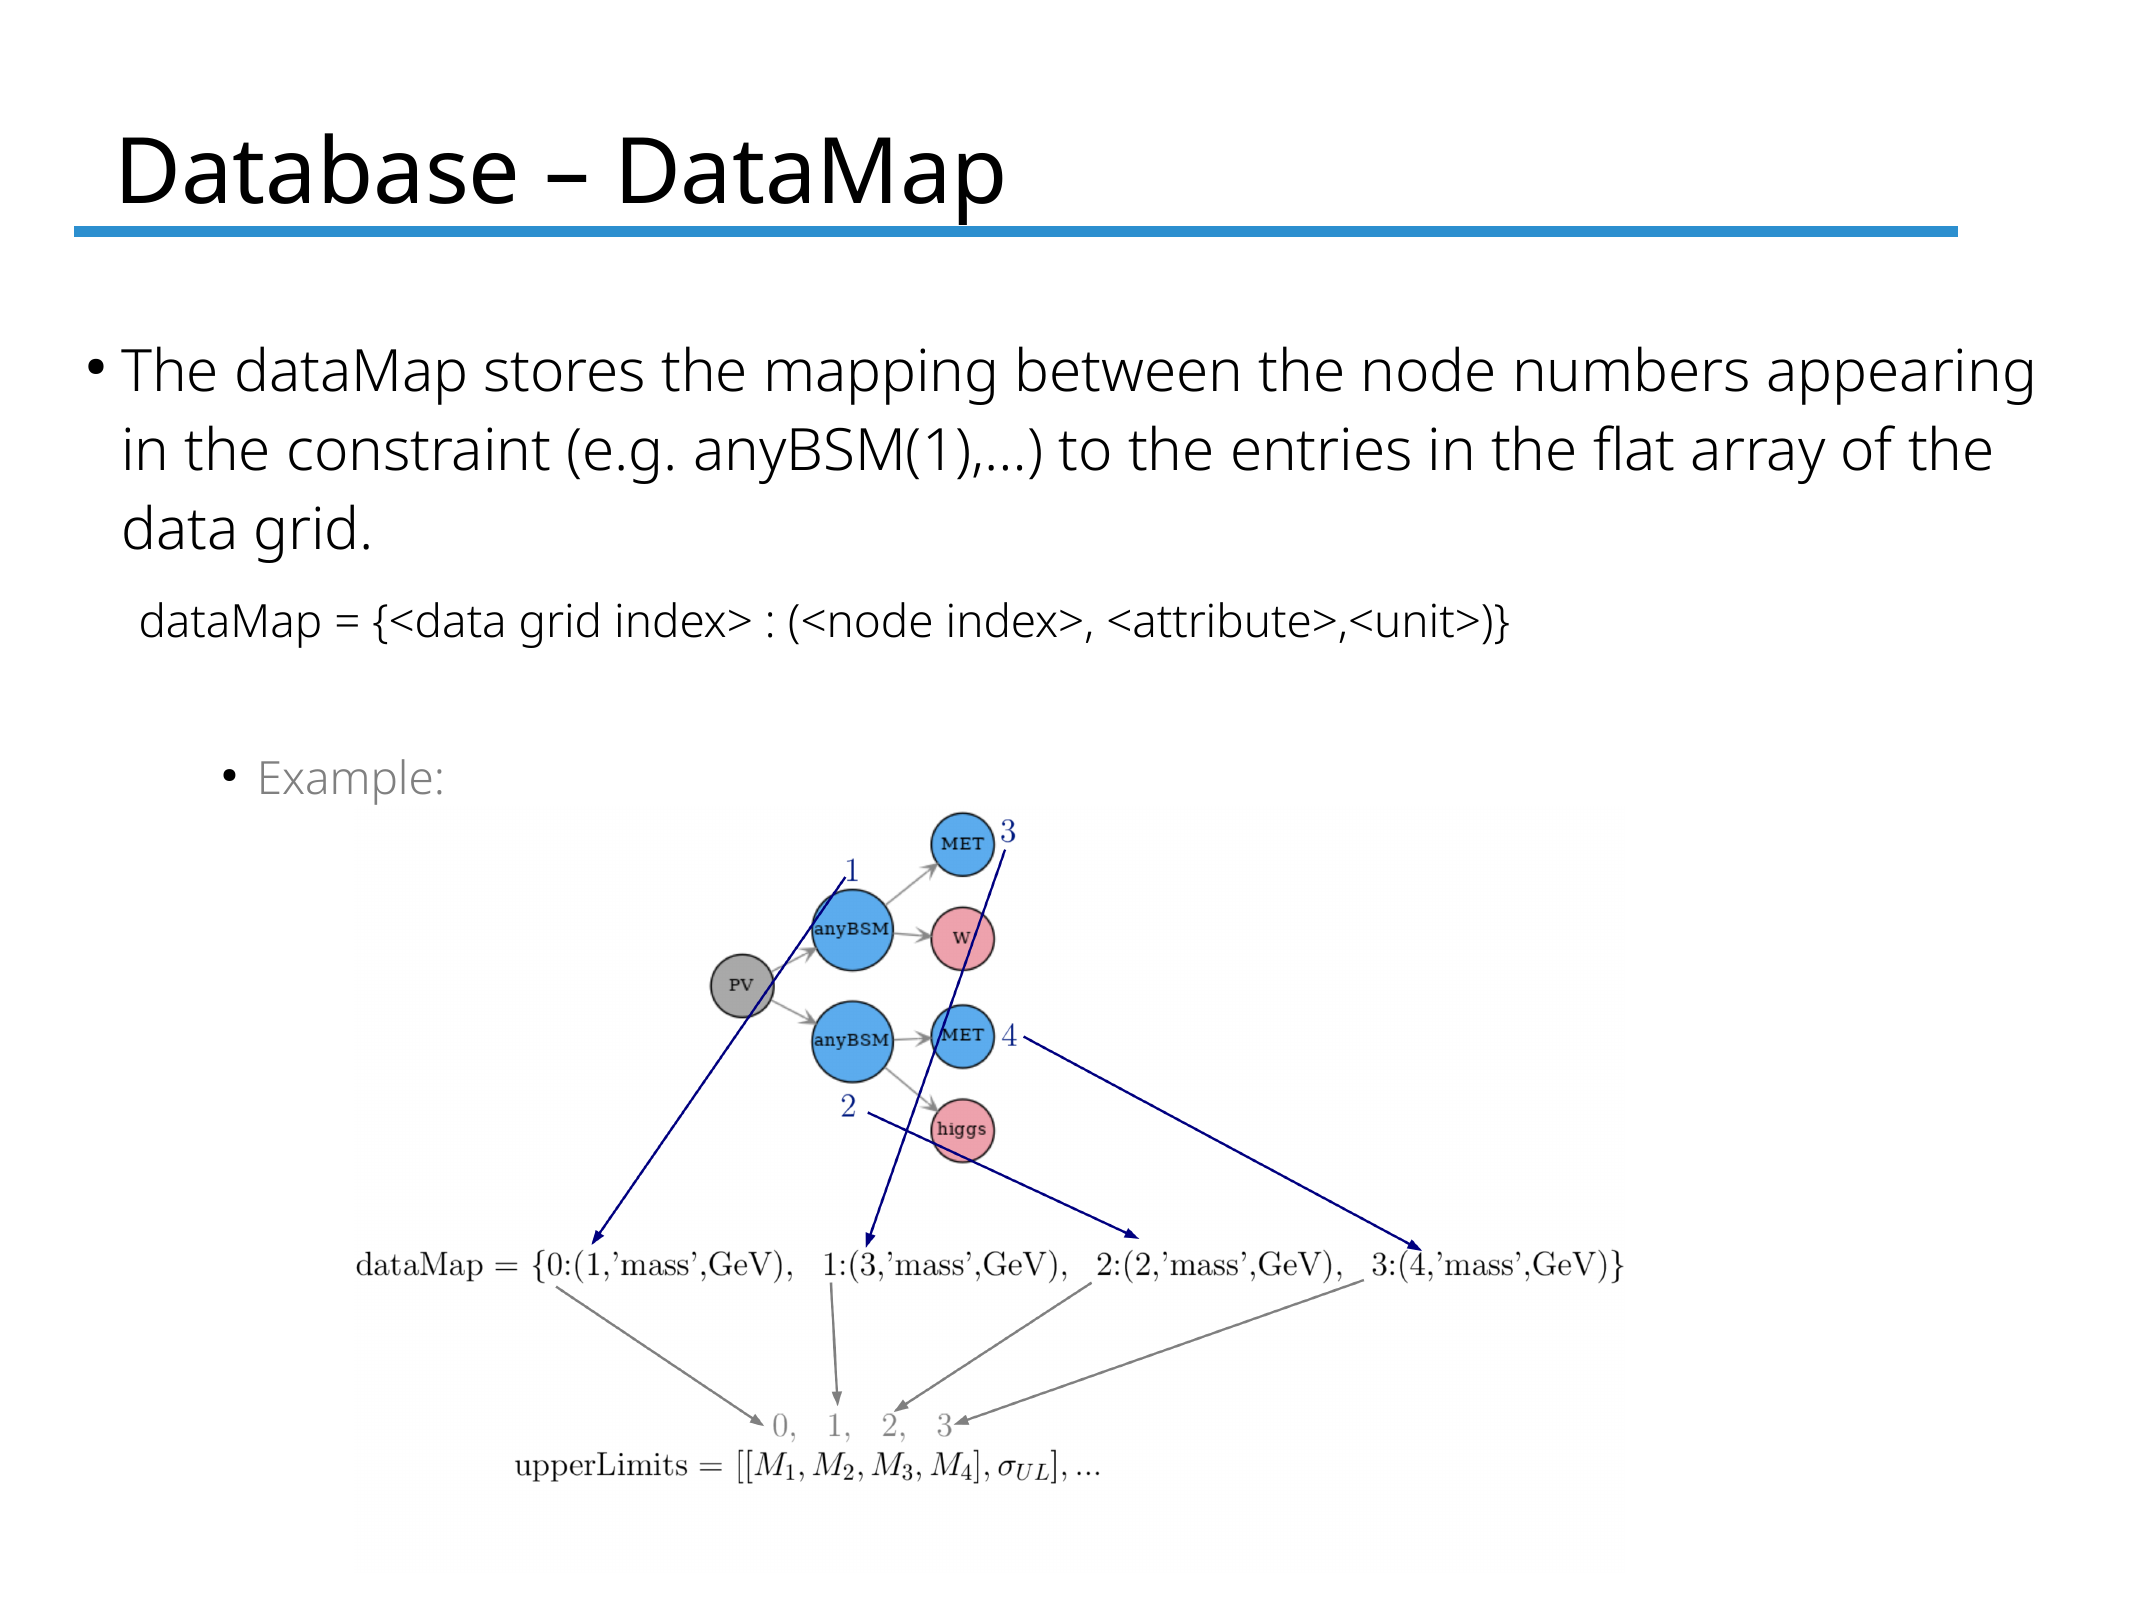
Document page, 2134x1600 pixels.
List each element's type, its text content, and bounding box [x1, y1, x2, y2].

text_box The dataMap stores the mapping between the node numbers appearing in the constraint (e.g. anyBSM(1),…) to the entries in the flat array of the data grid. [70, 321, 2091, 544]
picture [354, 806, 1625, 1574]
text_box Database – DataMap [90, 88, 1033, 246]
text_box dataMap = {<data grid index> : (<node index>, <attribute>,<unit>)} [123, 581, 1795, 650]
text_box Example: [206, 738, 591, 860]
